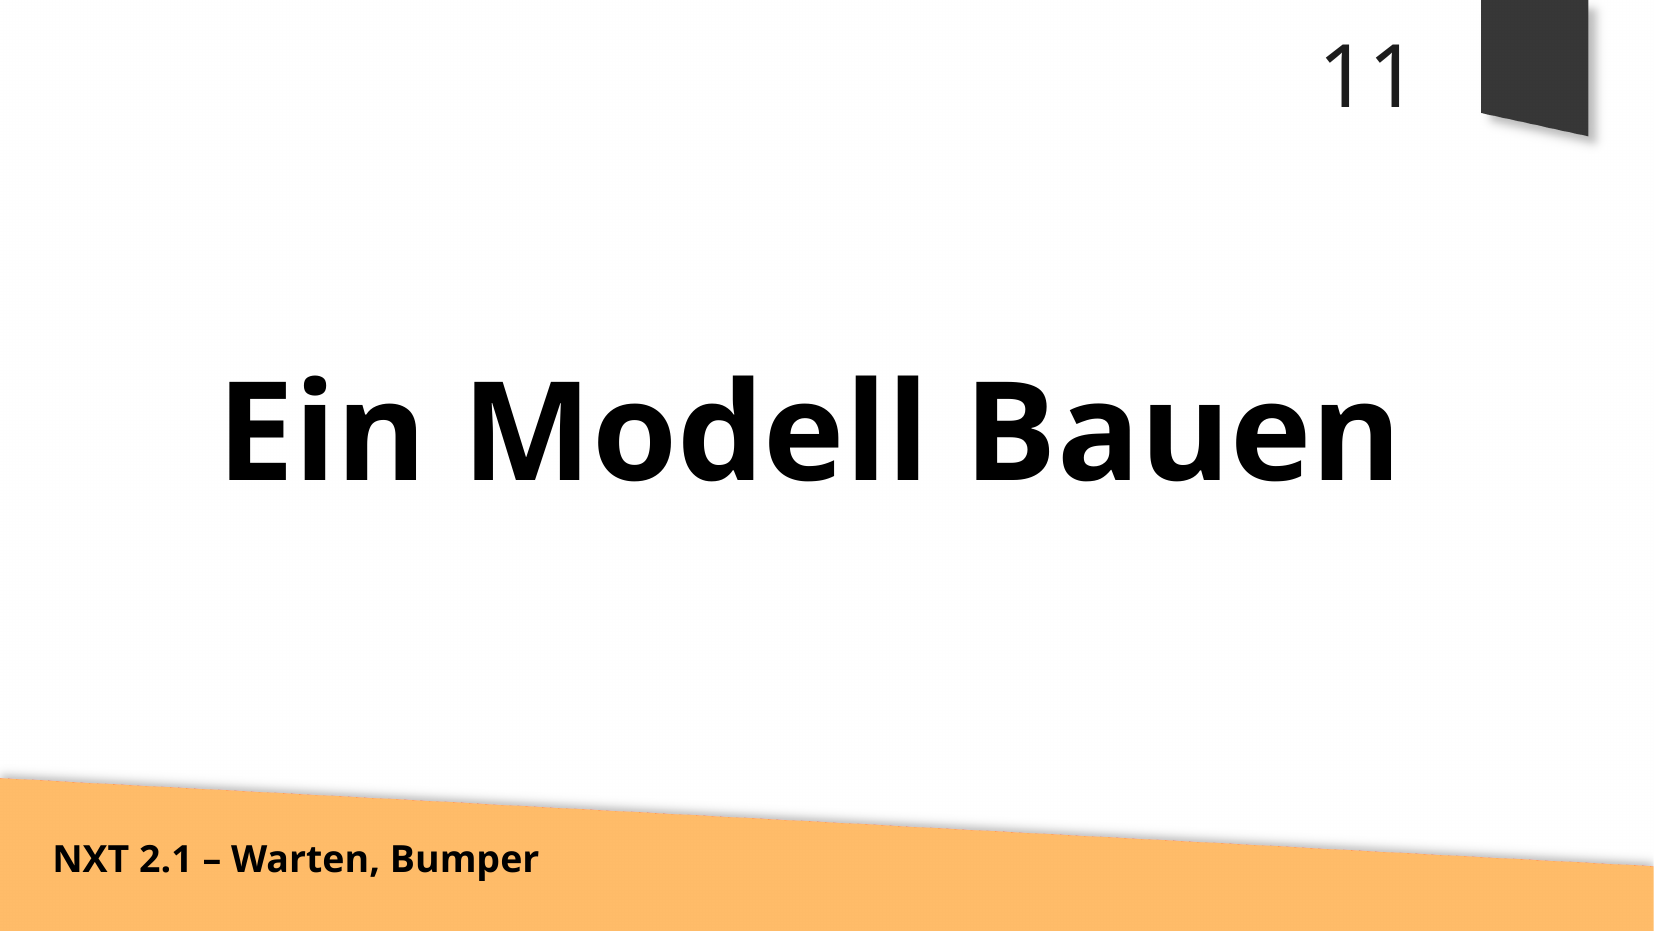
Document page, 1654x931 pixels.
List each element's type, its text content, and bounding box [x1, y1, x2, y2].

text_box <Foliennummer> [1470, 6, 1595, 148]
picture [0, 0, 1654, 931]
text_box NXT 2.1 – Warten, Bumper [37, 825, 751, 901]
title Ein Modell Bauen [120, 337, 1501, 518]
